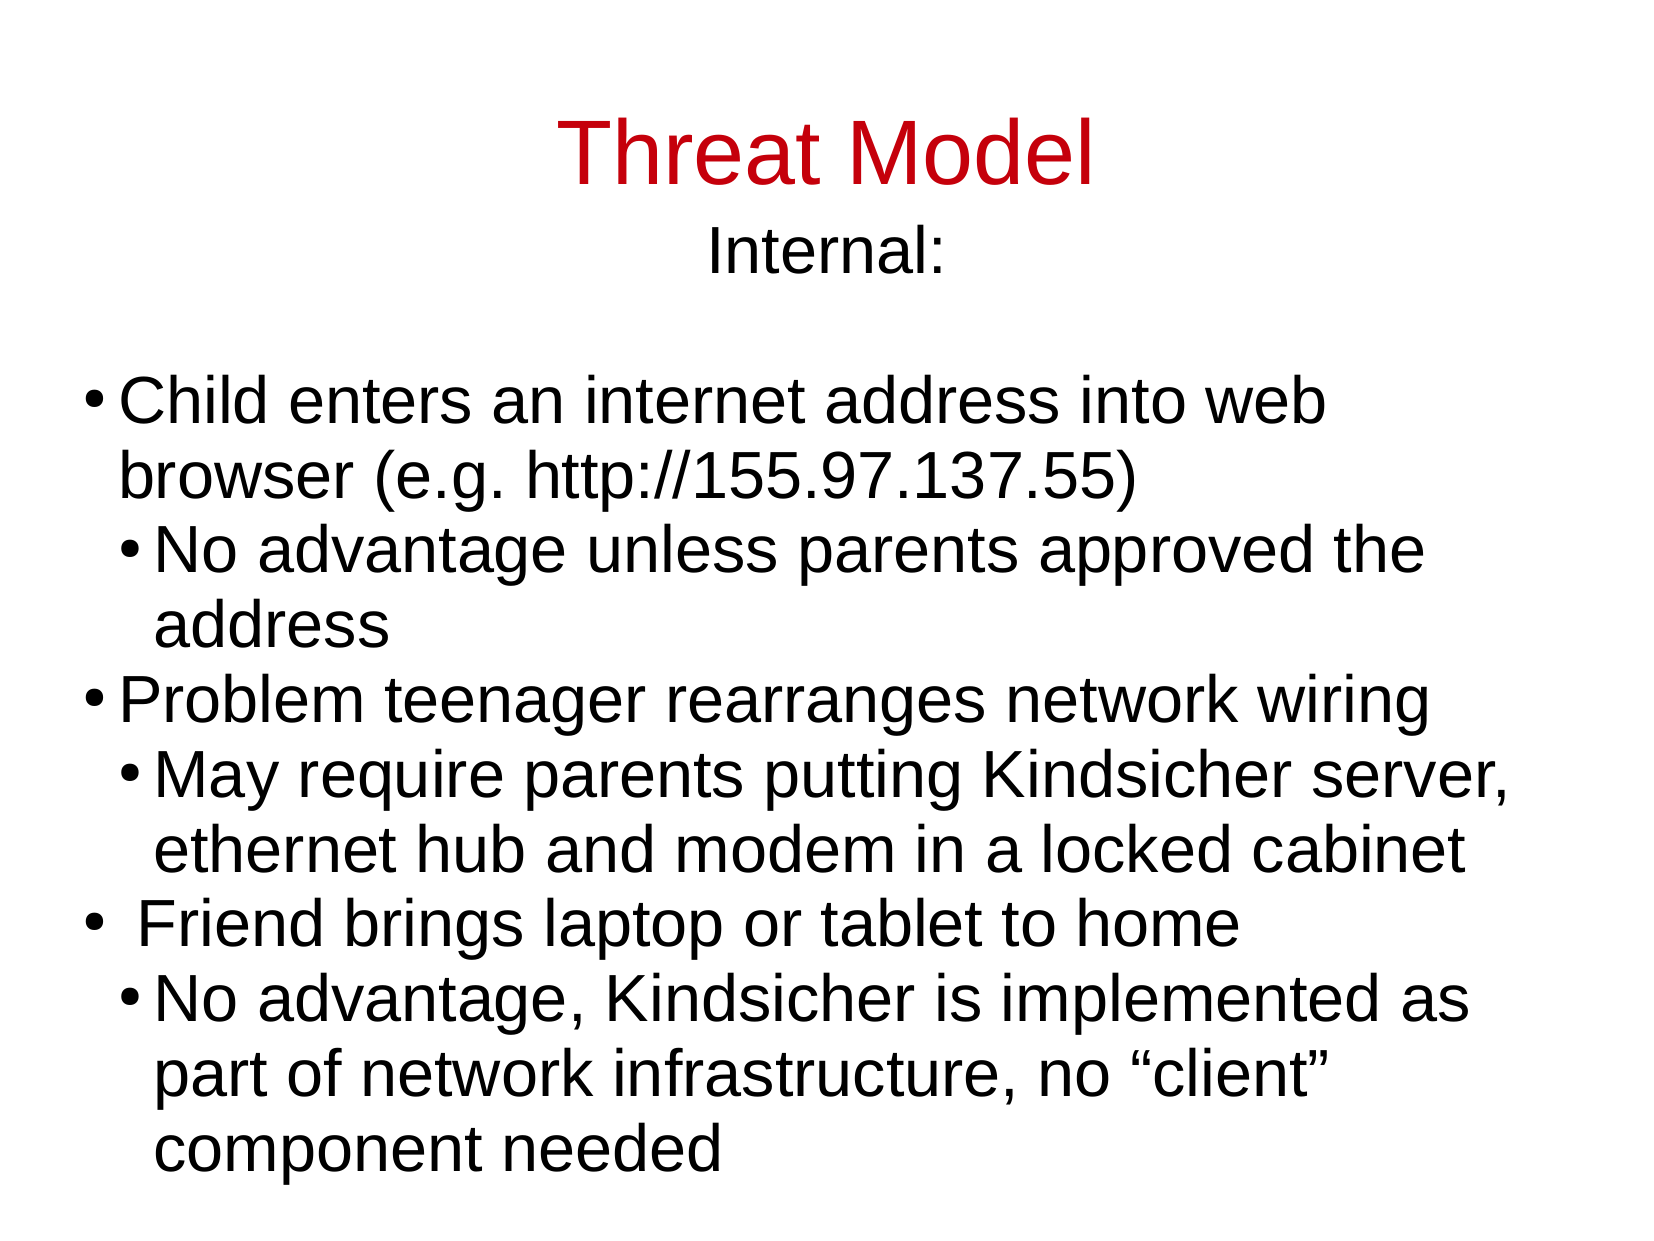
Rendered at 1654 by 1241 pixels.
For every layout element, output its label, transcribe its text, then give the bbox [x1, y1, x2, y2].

subtitle Internal: Child enters an internet address into web browser (e.g. http://155.97.137.55) No advantage unless parents approved the address Problem teenager rearranges network wiring May require parents putting Kindsicher server, ethernet hub and modem in a locked cabinet Friend brings laptop or tablet to home No advantage, Kindsicher is implemented as part of network infrastructure, no “client” component needed [82, 213, 1571, 1186]
title Threat Model [82, 49, 1571, 213]
